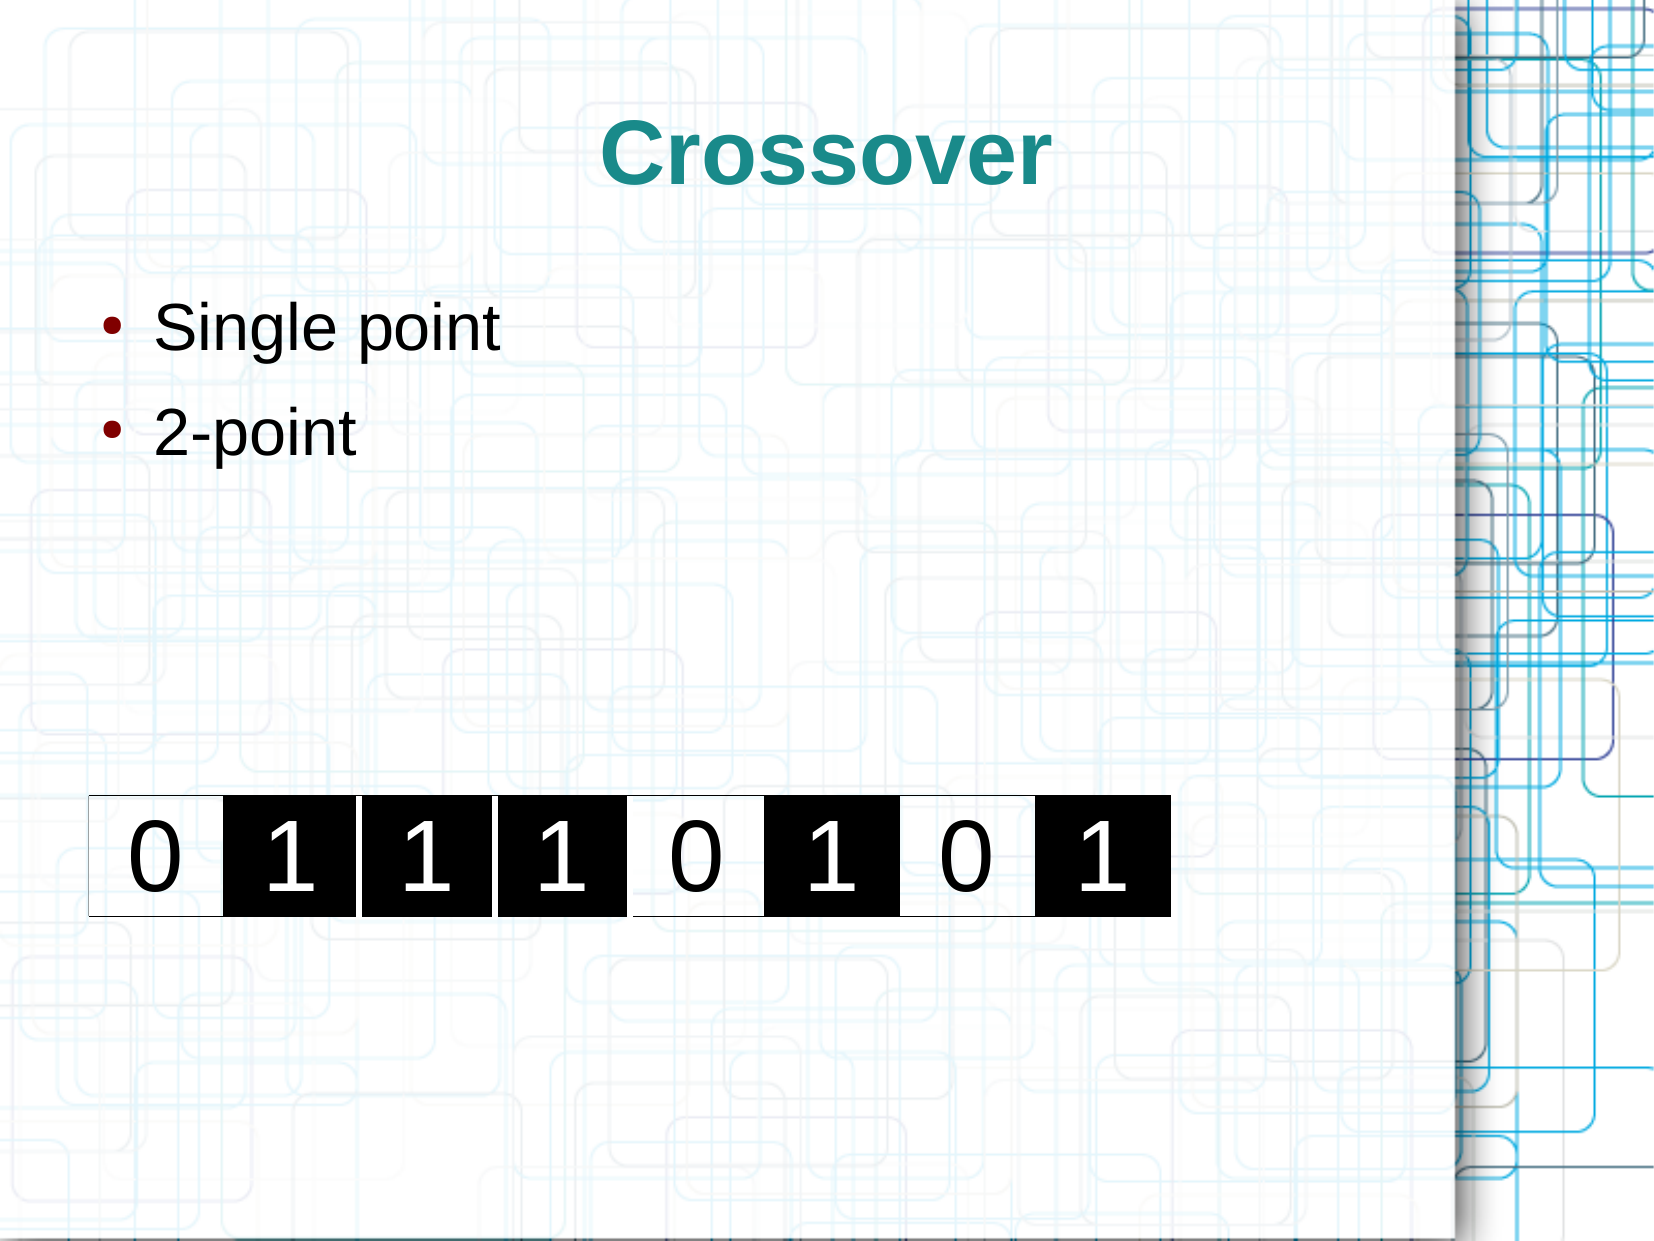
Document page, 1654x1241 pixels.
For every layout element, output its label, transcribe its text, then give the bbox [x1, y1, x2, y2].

title Crossover [82, 56, 1571, 250]
picture [0, 0, 1654, 1241]
list Single point 2-point [82, 290, 1571, 1094]
chart [88, 795, 1591, 945]
